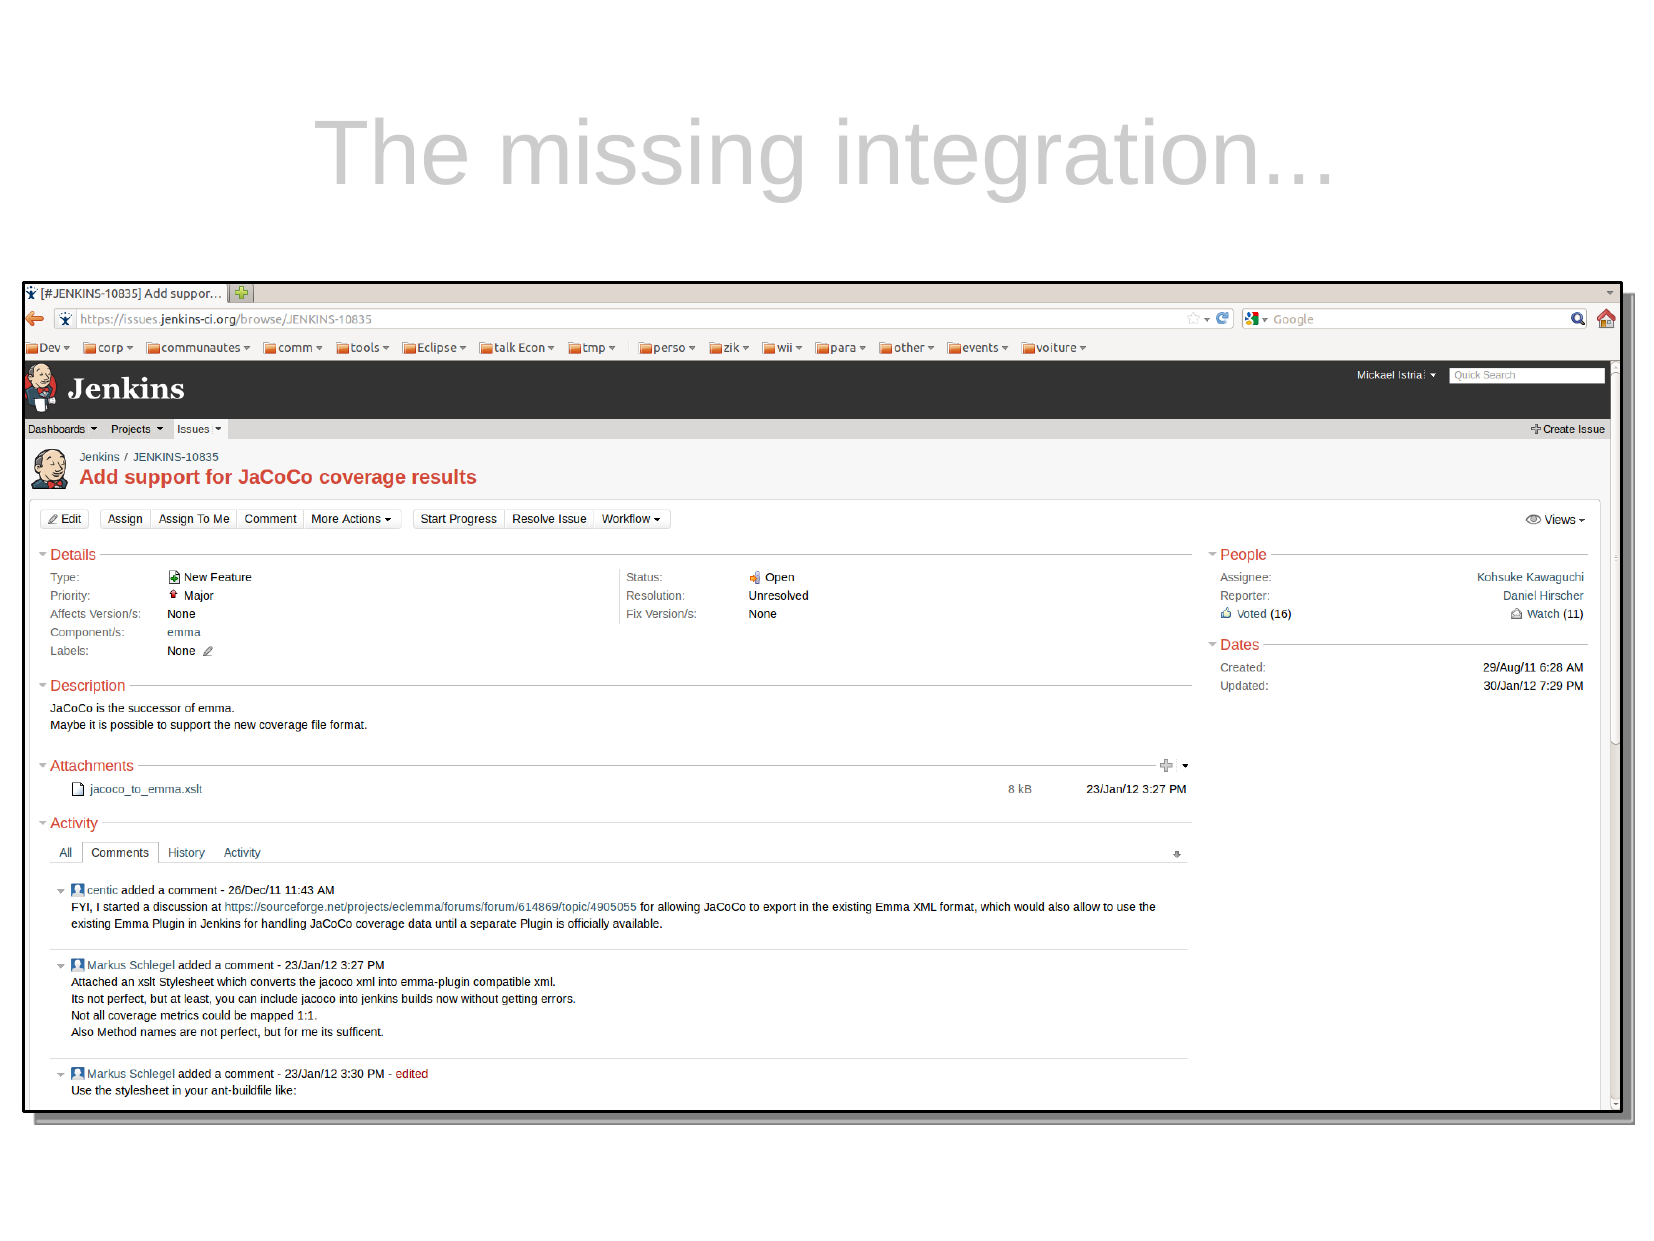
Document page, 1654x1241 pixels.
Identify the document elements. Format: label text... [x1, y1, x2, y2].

title The missing integration... [82, 49, 1571, 257]
picture [24, 283, 1621, 1111]
